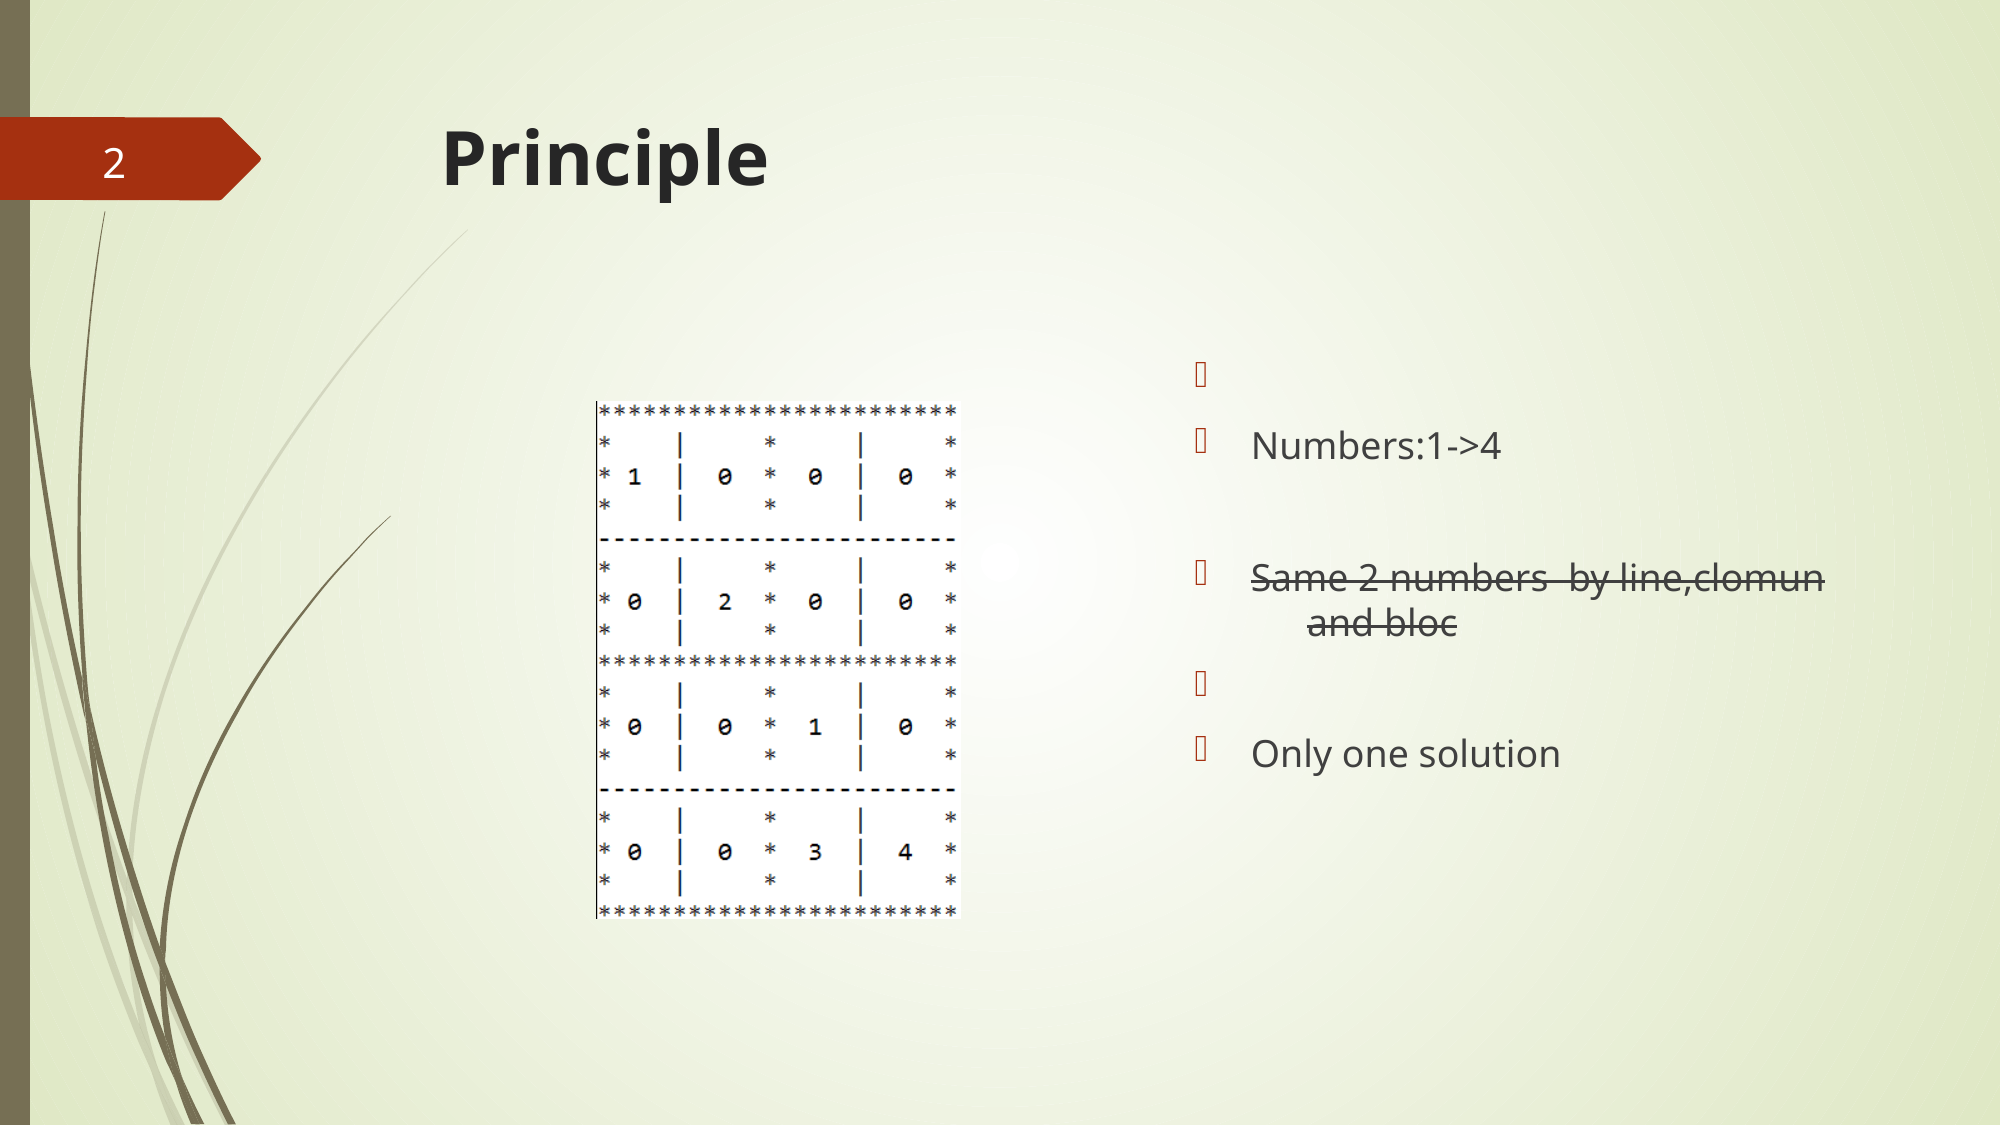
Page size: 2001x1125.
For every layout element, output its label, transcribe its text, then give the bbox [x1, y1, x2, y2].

text_box [87, 129, 216, 190]
list Numbers:1->4 Same 2 numbers by line,clomun and bloc Only one solution [1179, 348, 1888, 969]
title Principle [425, 102, 1888, 313]
picture [596, 401, 961, 919]
